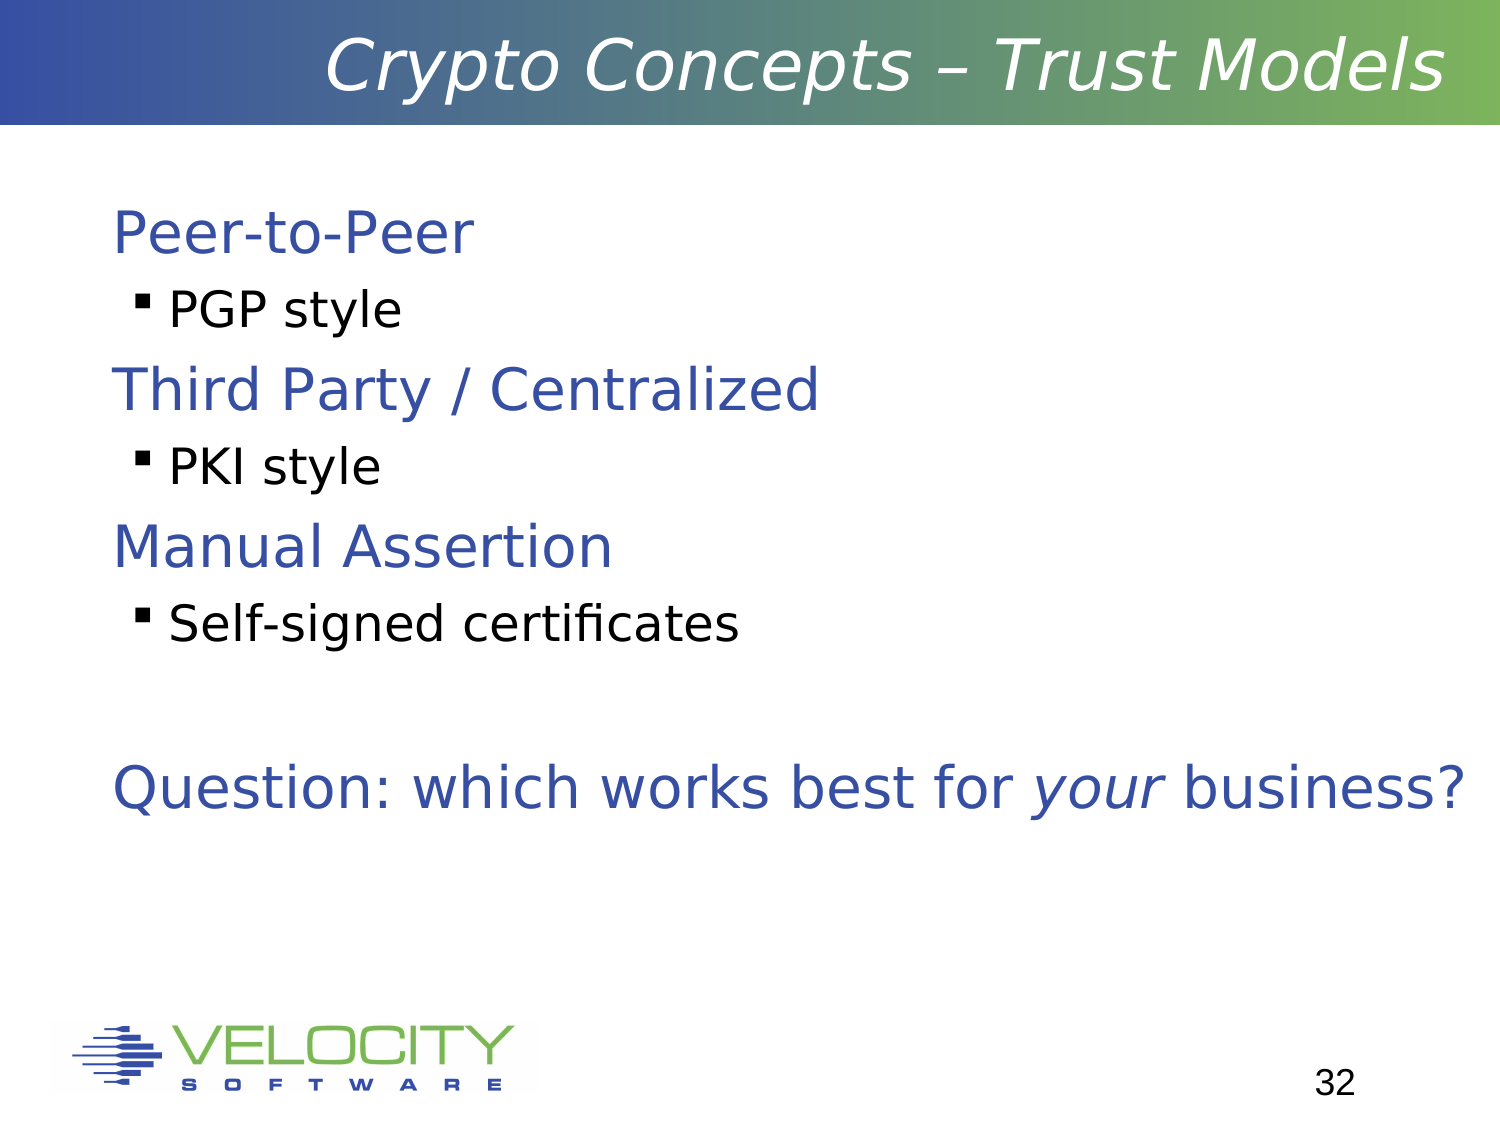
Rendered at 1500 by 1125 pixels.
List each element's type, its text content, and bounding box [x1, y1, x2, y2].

title Crypto Concepts – Trust Models [62, 12, 1463, 113]
picture [50, 1021, 538, 1094]
list Peer-to-Peer PGP style Third Party / Centralized PKI style Manual Assertion Self-signed certificates Question: which works best for your business? [70, 187, 1500, 998]
